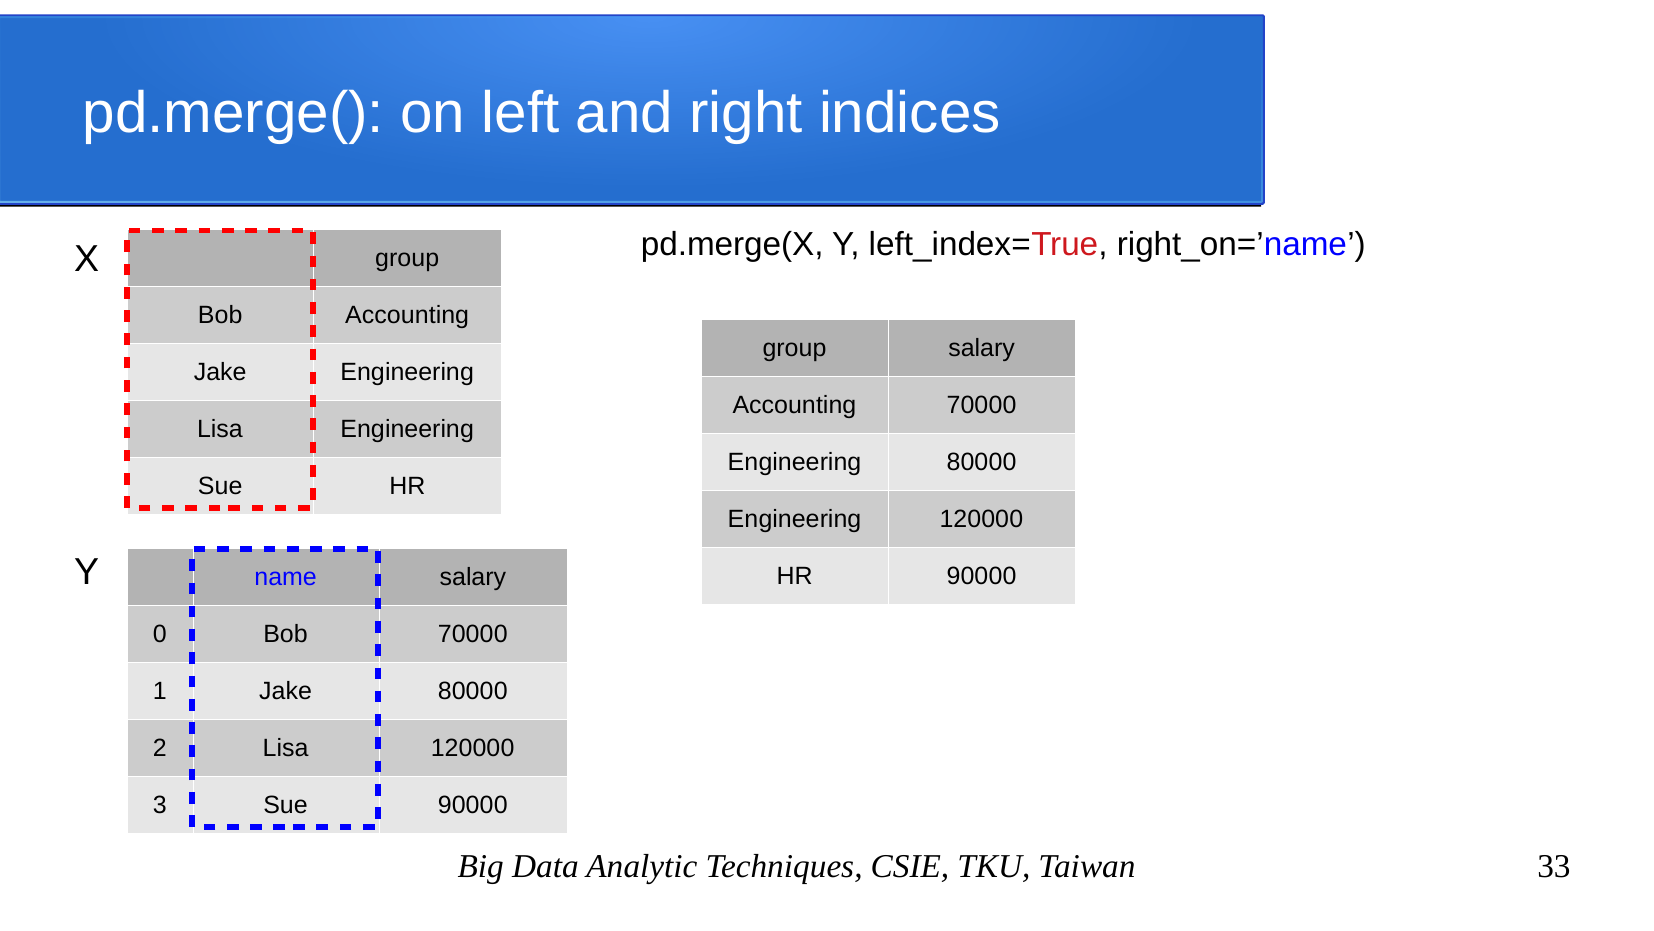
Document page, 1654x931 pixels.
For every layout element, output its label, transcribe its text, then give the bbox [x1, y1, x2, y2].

table_cell HR [702, 548, 888, 604]
table_cell Engineering [702, 434, 888, 490]
table_cell Accounting [702, 377, 888, 433]
table_cell 90000 [380, 777, 567, 833]
table_header name [194, 549, 379, 605]
table_cell Engineering [702, 491, 888, 547]
table_header [128, 230, 313, 286]
table_cell Bob [128, 287, 313, 343]
title pd.merge(): on left and right indices [82, 35, 1235, 189]
text_box X [59, 230, 128, 288]
table_cell 90000 [889, 548, 1075, 604]
table_cell Lisa [194, 720, 379, 776]
table_cell Lisa [128, 401, 313, 457]
table_header salary [889, 320, 1075, 376]
table_cell 80000 [889, 434, 1075, 490]
table_cell Accounting [314, 287, 501, 343]
table_cell Sue [128, 458, 313, 514]
text_box Y [59, 543, 128, 601]
table_cell HR [314, 458, 501, 514]
table_cell Engineering [314, 344, 501, 400]
table_cell 3 [128, 777, 193, 833]
table_header group [702, 320, 888, 376]
table_cell 80000 [380, 663, 567, 719]
table_cell 70000 [889, 377, 1075, 433]
table_header [128, 549, 193, 605]
text_box pd.merge(X, Y, left_index=True, right_on=’name’) [625, 218, 1418, 308]
table_cell 2 [128, 720, 193, 776]
table_header group [314, 230, 501, 286]
table_cell 1 [128, 663, 193, 719]
table_cell Jake [128, 344, 313, 400]
table_cell 70000 [380, 606, 567, 662]
table_cell 120000 [889, 491, 1075, 547]
table_cell Sue [194, 777, 379, 833]
table_cell Engineering [314, 401, 501, 457]
table_cell 120000 [380, 720, 567, 776]
table_cell Jake [194, 663, 379, 719]
table_cell Bob [194, 606, 379, 662]
table_cell 0 [128, 606, 193, 662]
table_header salary [380, 549, 567, 605]
